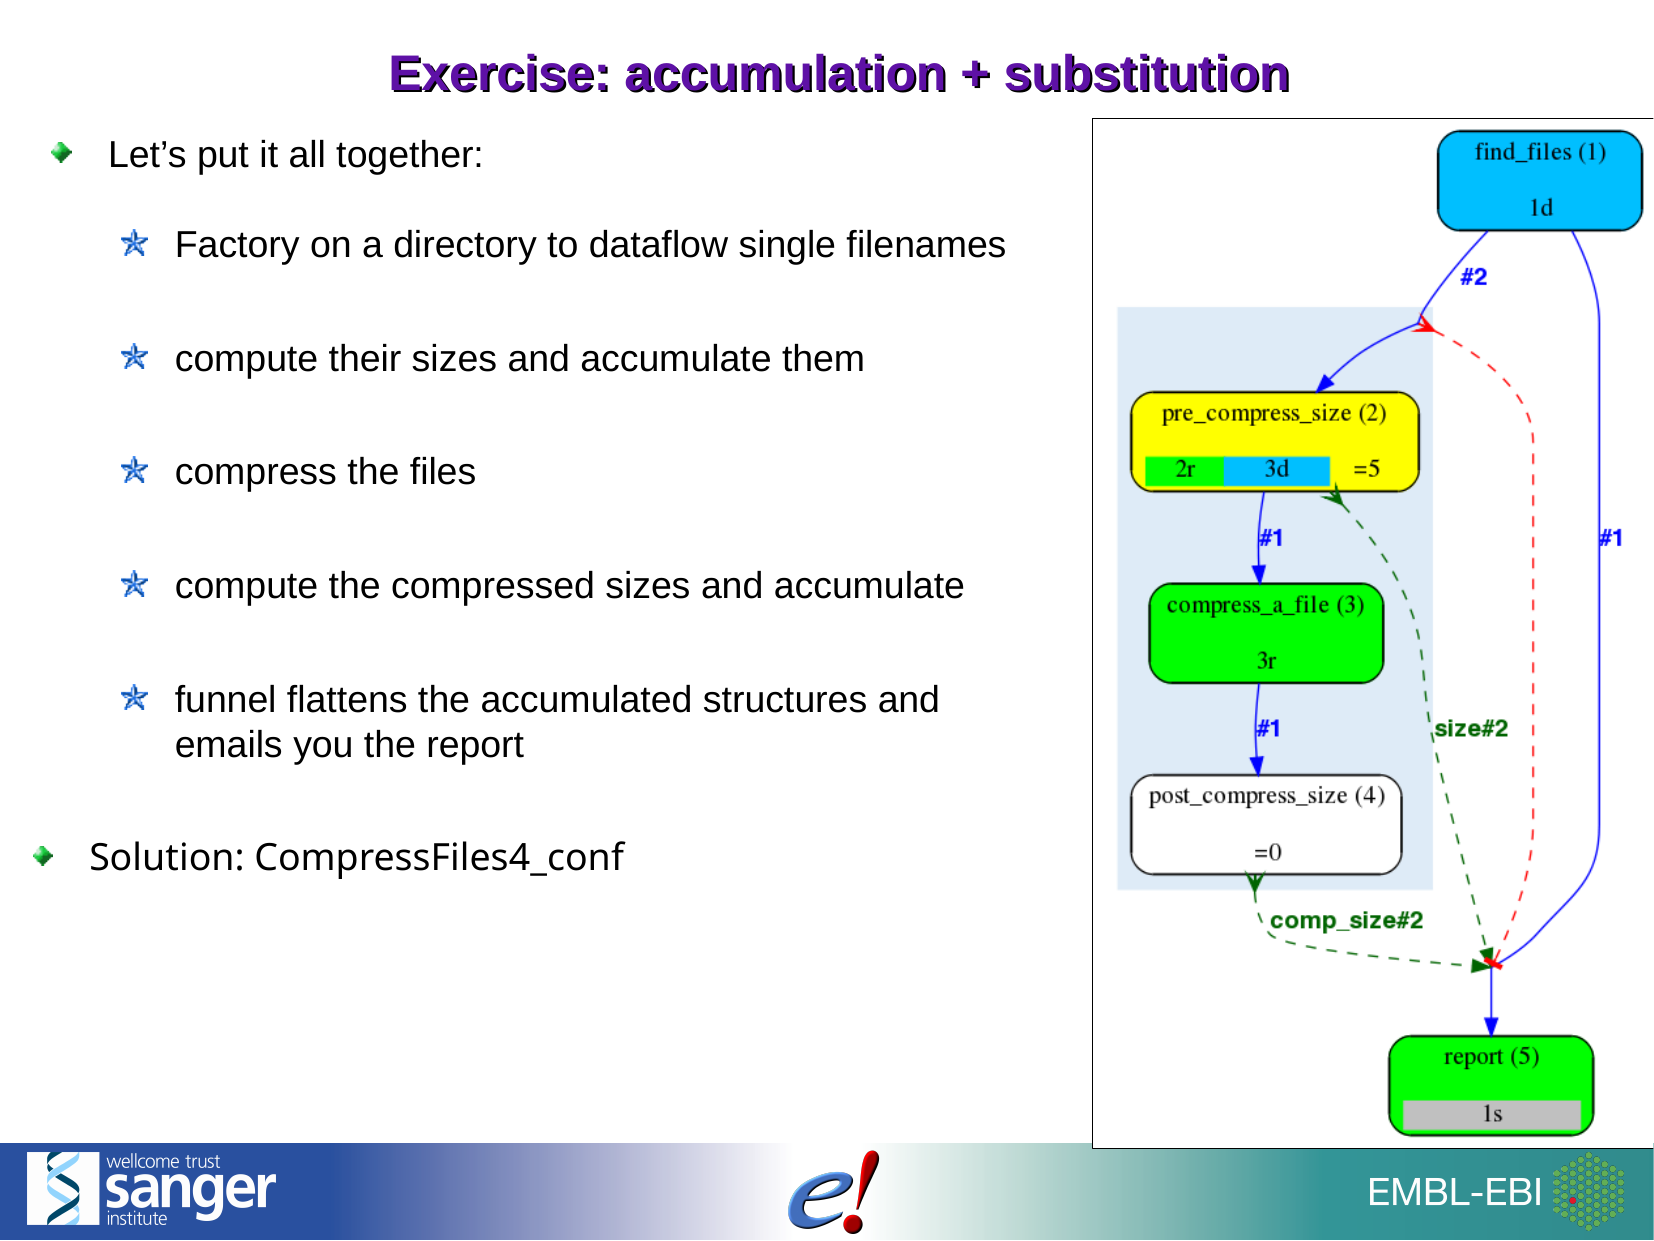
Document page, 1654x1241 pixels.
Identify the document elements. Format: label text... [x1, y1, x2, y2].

title Exercise: accumulation + substitution [24, 23, 1618, 116]
list Let’s put it all together: Factory on a directory to dataflow single filenames compute their sizes and accumulate them compress the files compute the compressed sizes and accumulate funnel flattens the accumulated structures and emails you the report Solution: CompressFiles4_conf [18, 115, 1039, 1123]
picture [0, 118, 1654, 1240]
